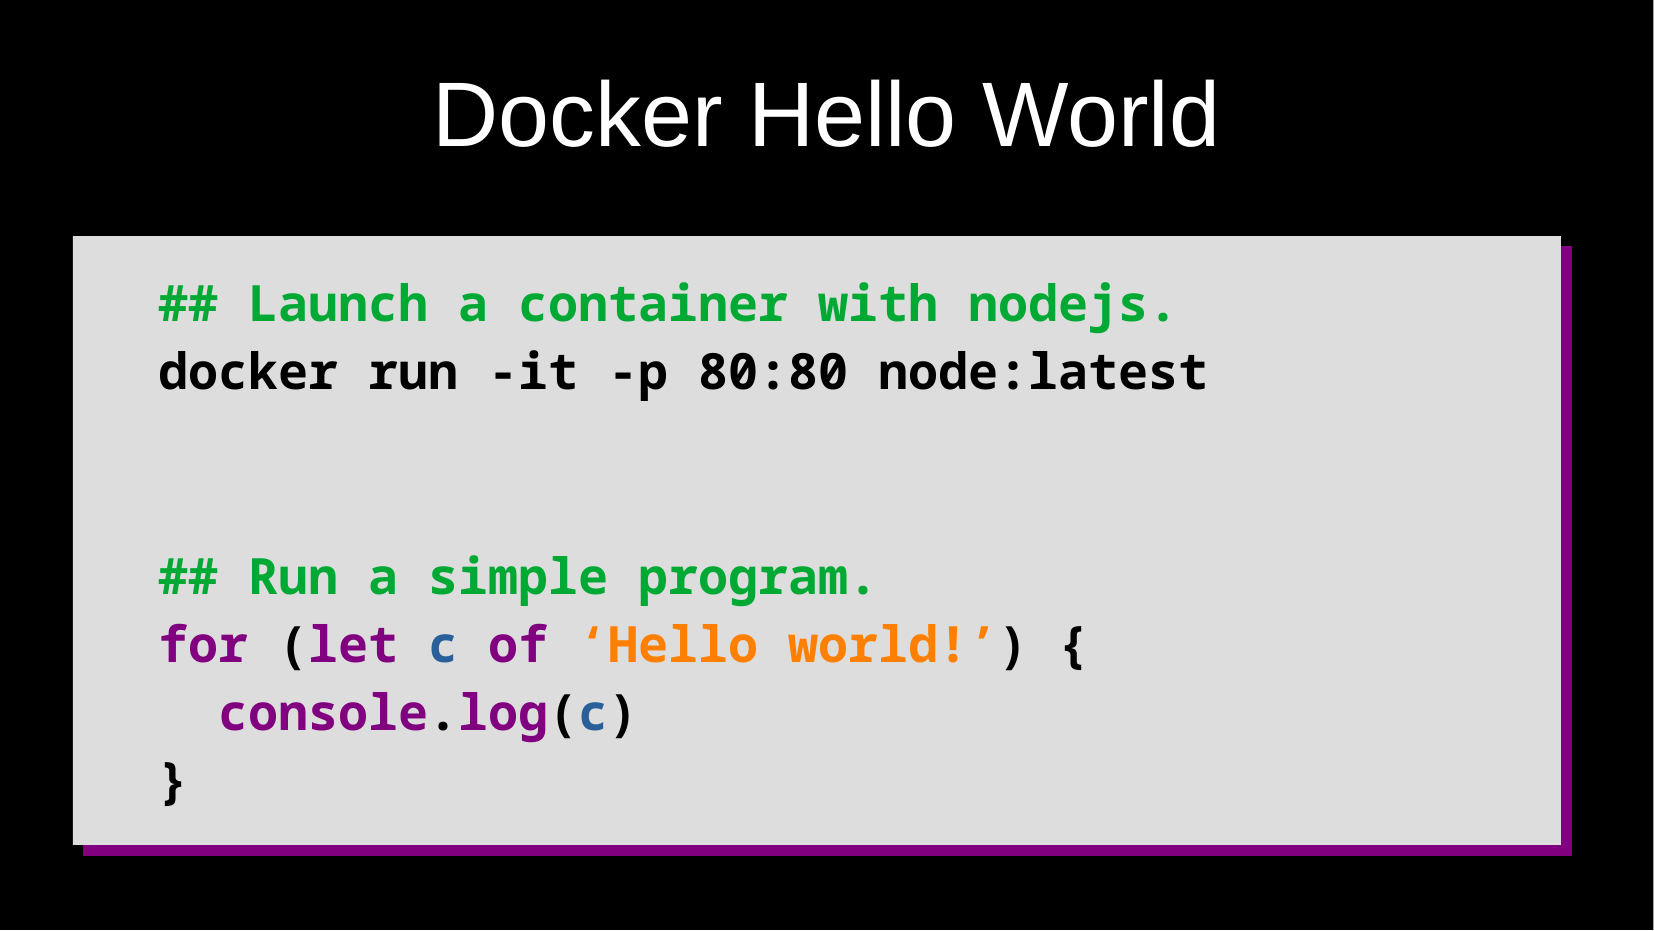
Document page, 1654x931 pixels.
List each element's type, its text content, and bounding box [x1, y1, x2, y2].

title Docker Hello World [82, 37, 1571, 193]
list ## Launch a container with nodejs. docker run -it -p 80:80 node:latest ## Run a simple program. for (let c of ‘Hello world!’) { console.log(c) } [72, 236, 1561, 845]
